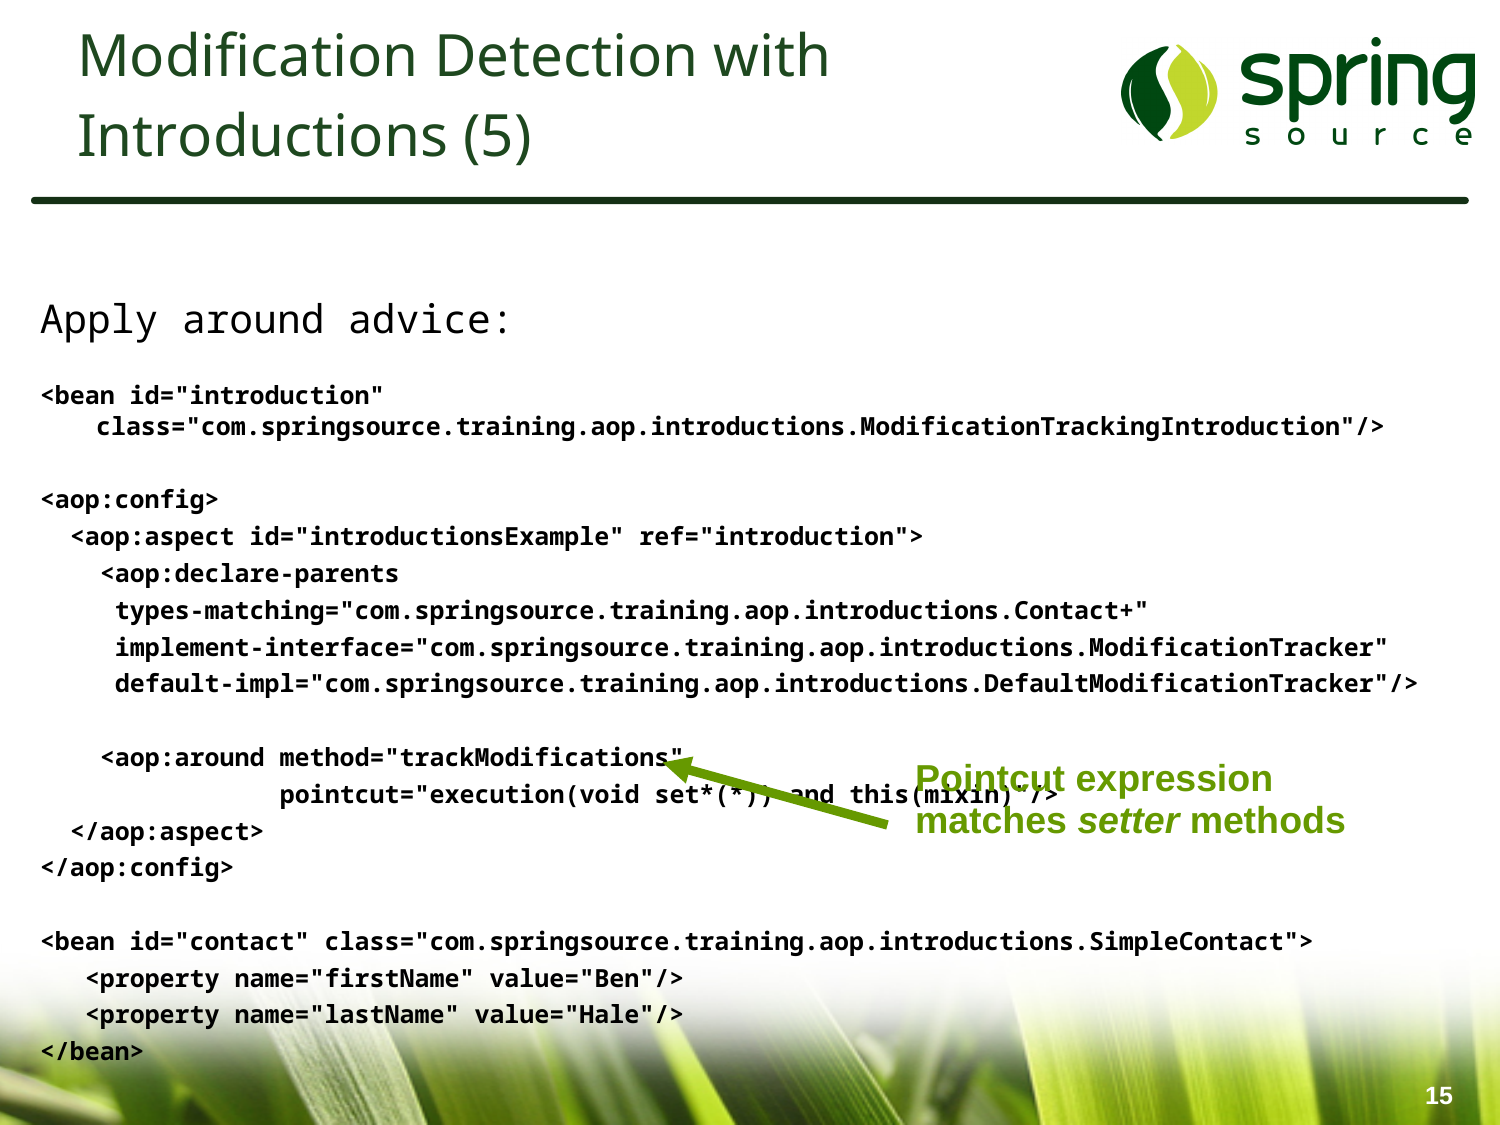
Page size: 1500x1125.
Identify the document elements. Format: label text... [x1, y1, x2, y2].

picture [0, 944, 1500, 1125]
picture [1121, 37, 1475, 145]
text_box Pointcut expression matches setter methods [900, 749, 1361, 850]
list Apply around advice: <bean id="introduction" class="com.springsource.training.aop.introductions.ModificationTrackingIntroduction"/> <aop:config> <aop:aspect id="introductionsExample" ref="introduction"> <aop:declare-parents types-matching="com.springsource.training.aop.introductions.Contact+" implement-interface="com.springsource.training.aop.introductions.ModificationTracker" default-impl="com.springsource.training.aop.introductions.DefaultModificationTracker"/> <aop:around method="trackModifications" pointcut="execution(void set*(*)) and this(mixin)"/> </aop:aspect> </aop:config> <bean id="contact" class="com.springsource.training.aop.introductions.SimpleContact"> <property name="firstName" value="Ben"/> <property name="lastName" value="Hale"/> </bean> [24, 287, 1463, 1026]
title Modification Detection with Introductions (5) [62, 0, 1088, 188]
